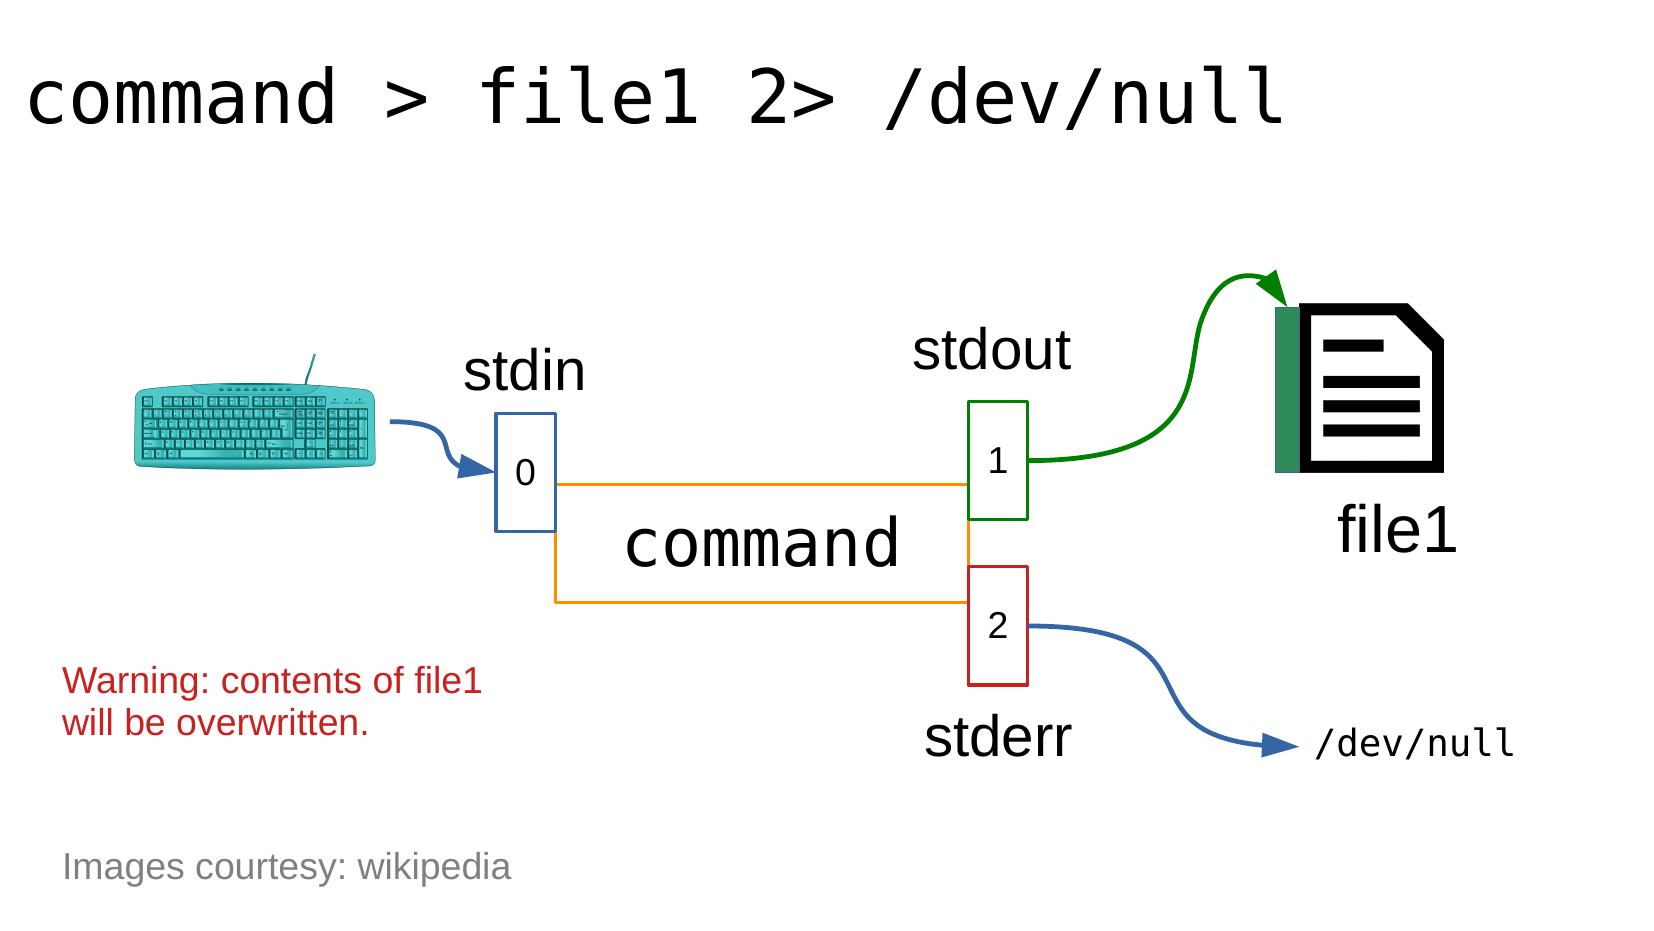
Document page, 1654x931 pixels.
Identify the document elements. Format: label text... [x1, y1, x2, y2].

text_box Images courtesy: wikipedia [47, 838, 544, 896]
text_box command [555, 484, 969, 603]
text_box 0 [496, 413, 556, 532]
text_box stdin [448, 330, 709, 411]
text_box 2 [968, 566, 1028, 686]
text_box [1275, 307, 1300, 473]
text_box file1 [1322, 484, 1560, 574]
text_box 1 [968, 401, 1028, 520]
title command > file1 2> /dev/null [23, 30, 1453, 166]
text_box Warning: contents of file1 will be overwritten. [47, 651, 520, 751]
text_box stdout [897, 309, 1158, 390]
text_box stderr [909, 696, 1170, 777]
picture [1299, 291, 1444, 485]
text_box /dev/null [1299, 714, 1548, 780]
picture [119, 354, 390, 490]
